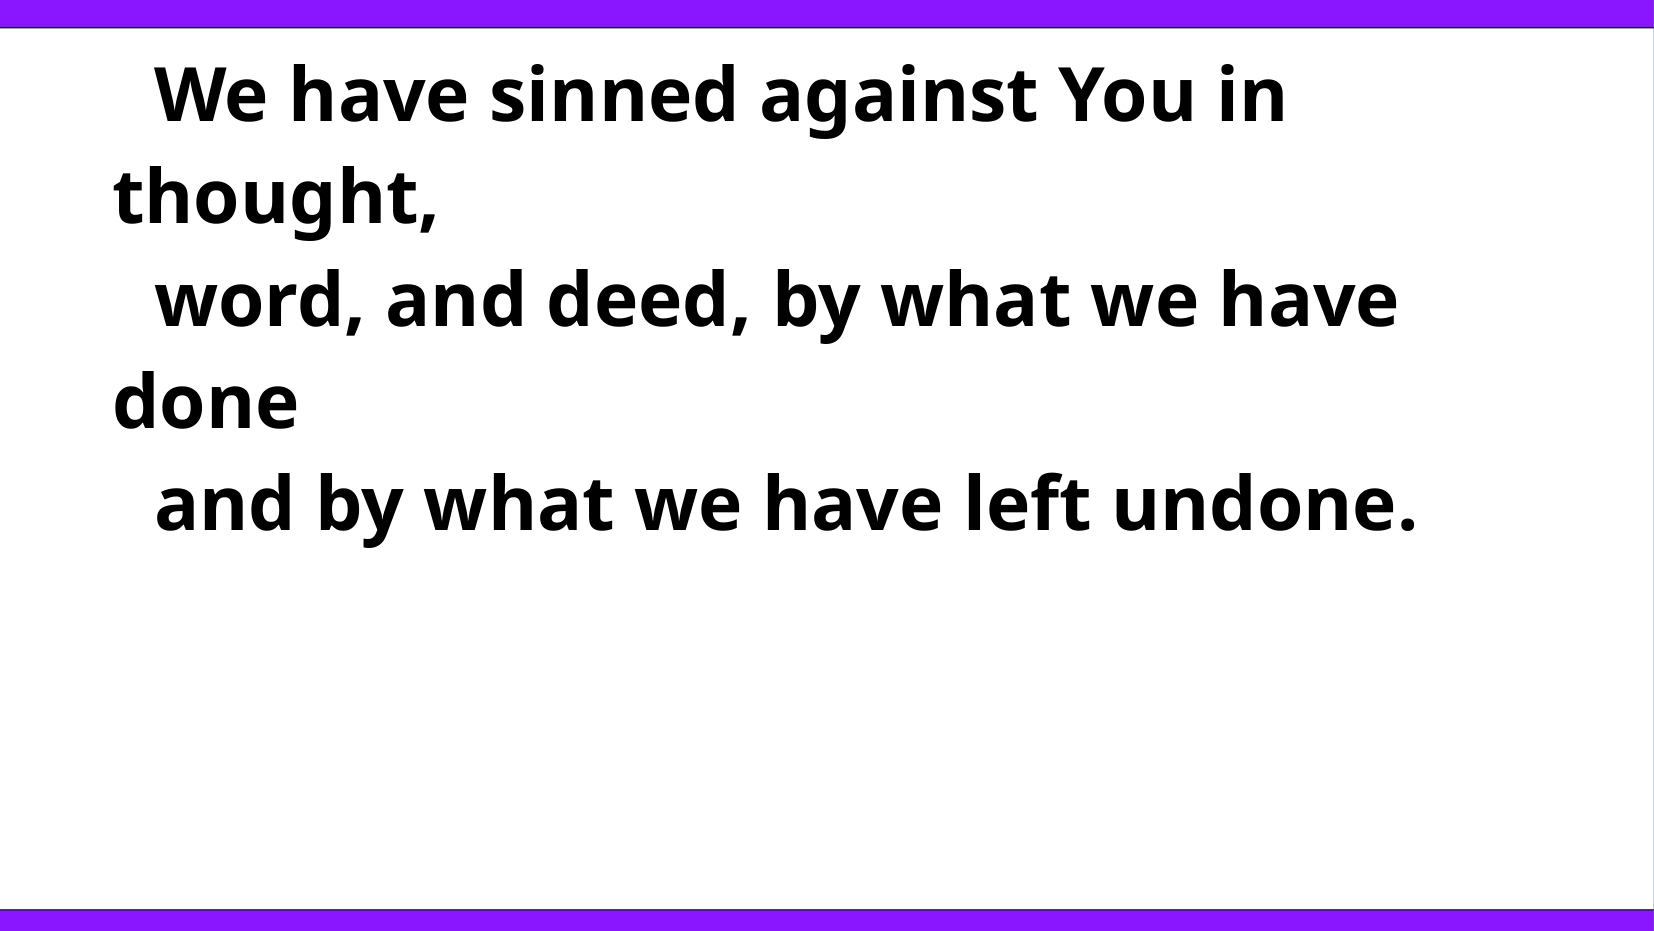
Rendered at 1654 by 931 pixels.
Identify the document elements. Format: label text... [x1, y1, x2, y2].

text_box We have sinned against You in thought, word, and deed, by what we have done and by what we have left undone. [60, 34, 1576, 361]
picture [0, 0, 1654, 931]
